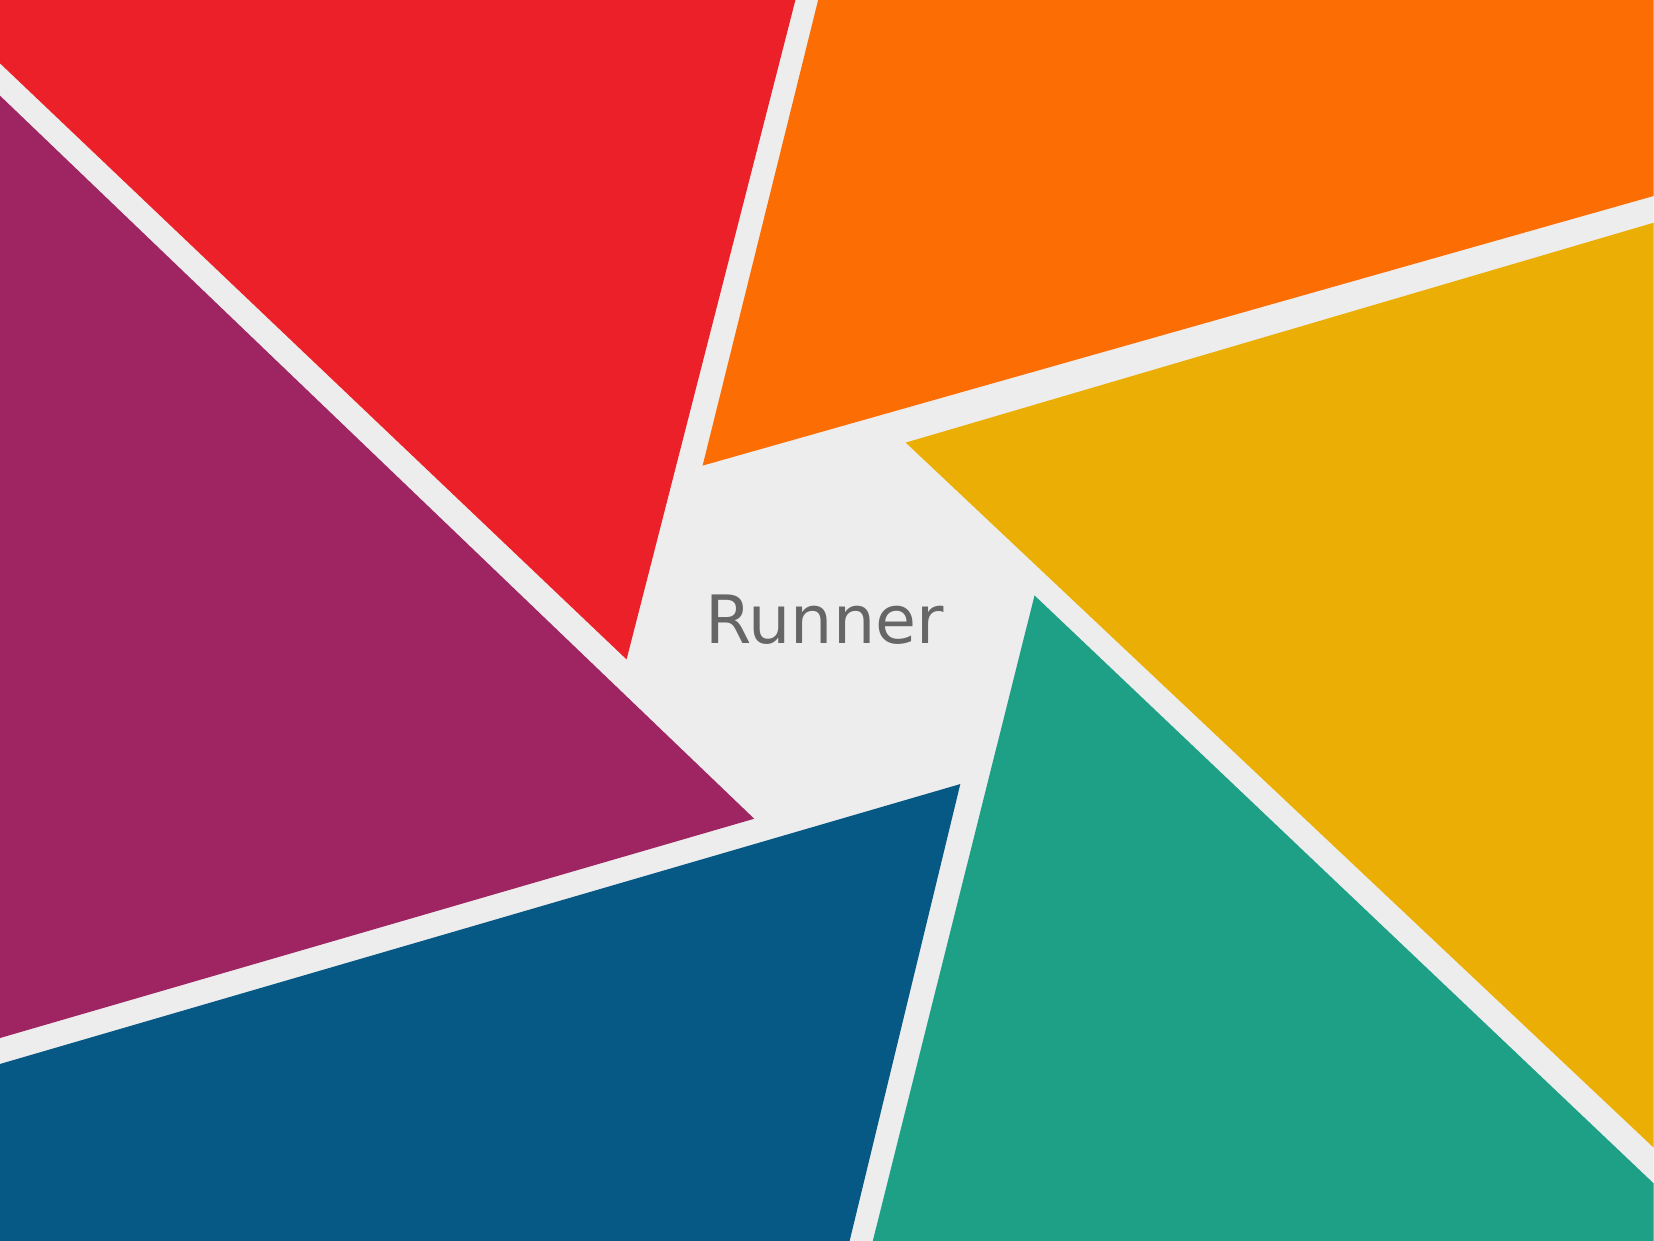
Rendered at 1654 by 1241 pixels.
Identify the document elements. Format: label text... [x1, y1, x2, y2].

subtitle Runner [614, 418, 1035, 824]
